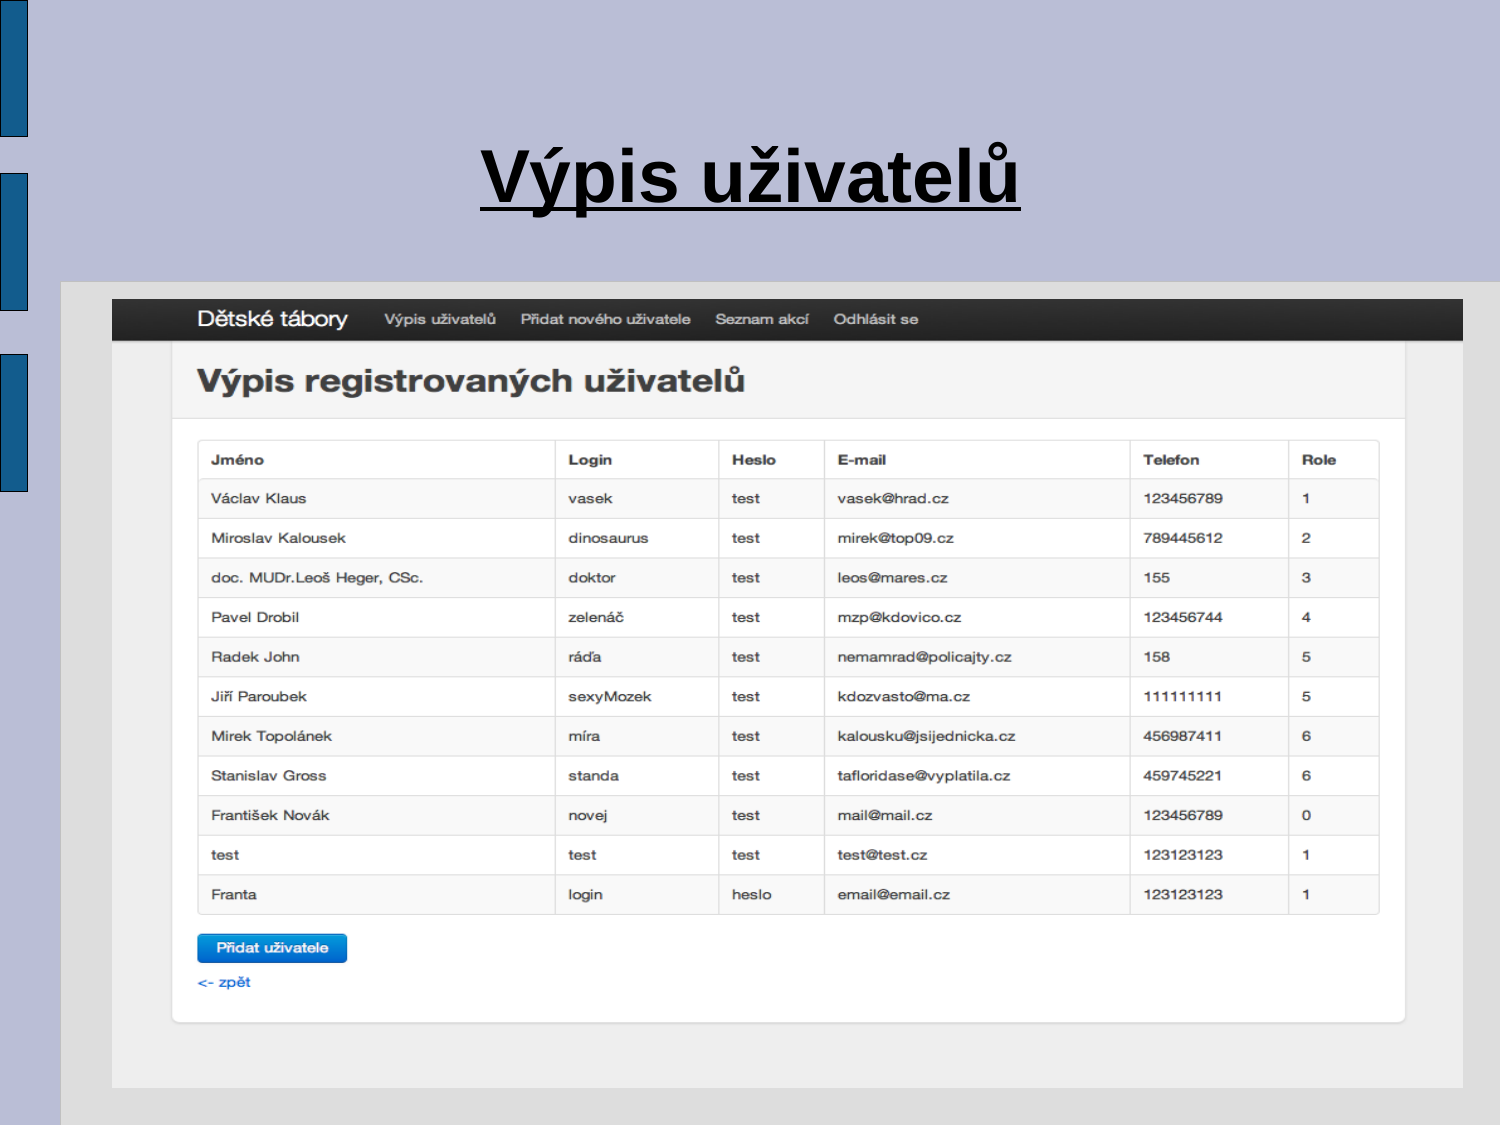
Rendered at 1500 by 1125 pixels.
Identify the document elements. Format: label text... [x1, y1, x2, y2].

picture [112, 299, 1463, 1088]
title Výpis uživatelů [110, 90, 1392, 264]
